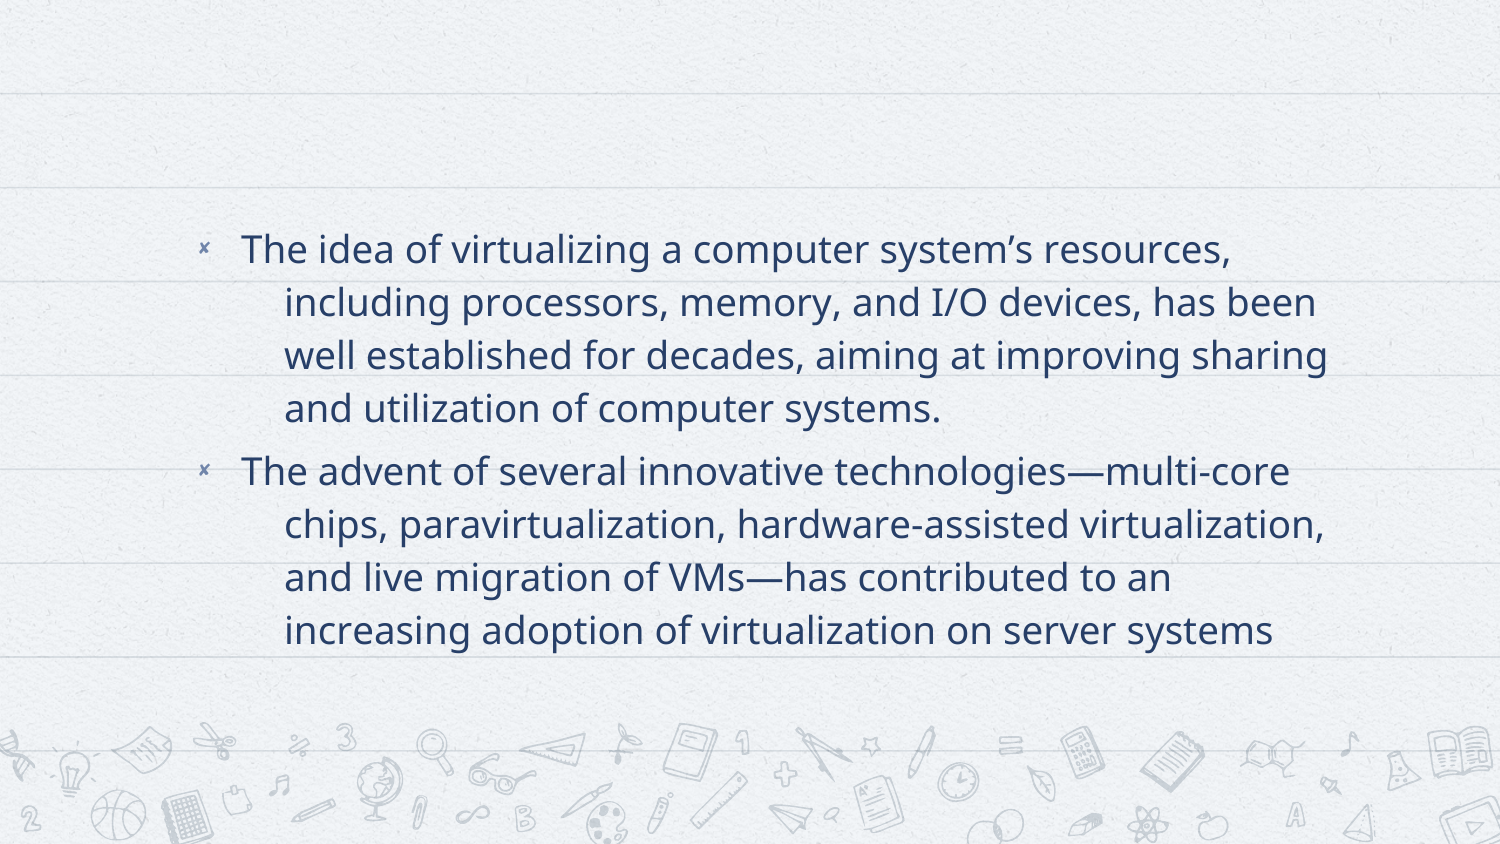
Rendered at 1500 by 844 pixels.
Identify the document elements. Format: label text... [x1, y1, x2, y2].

list The idea of virtualizing a computer system’s resources, including processors, memory, and I/O devices, has been well established for decades, aiming at improving sharing and utilization of computer systems. The advent of several innovative technologies—multi-core chips, paravirtualization, hardware-assisted virtualization, and live migration of VMs—has contributed to an increasing adoption of virtualization on server systems [77, 46, 1416, 658]
